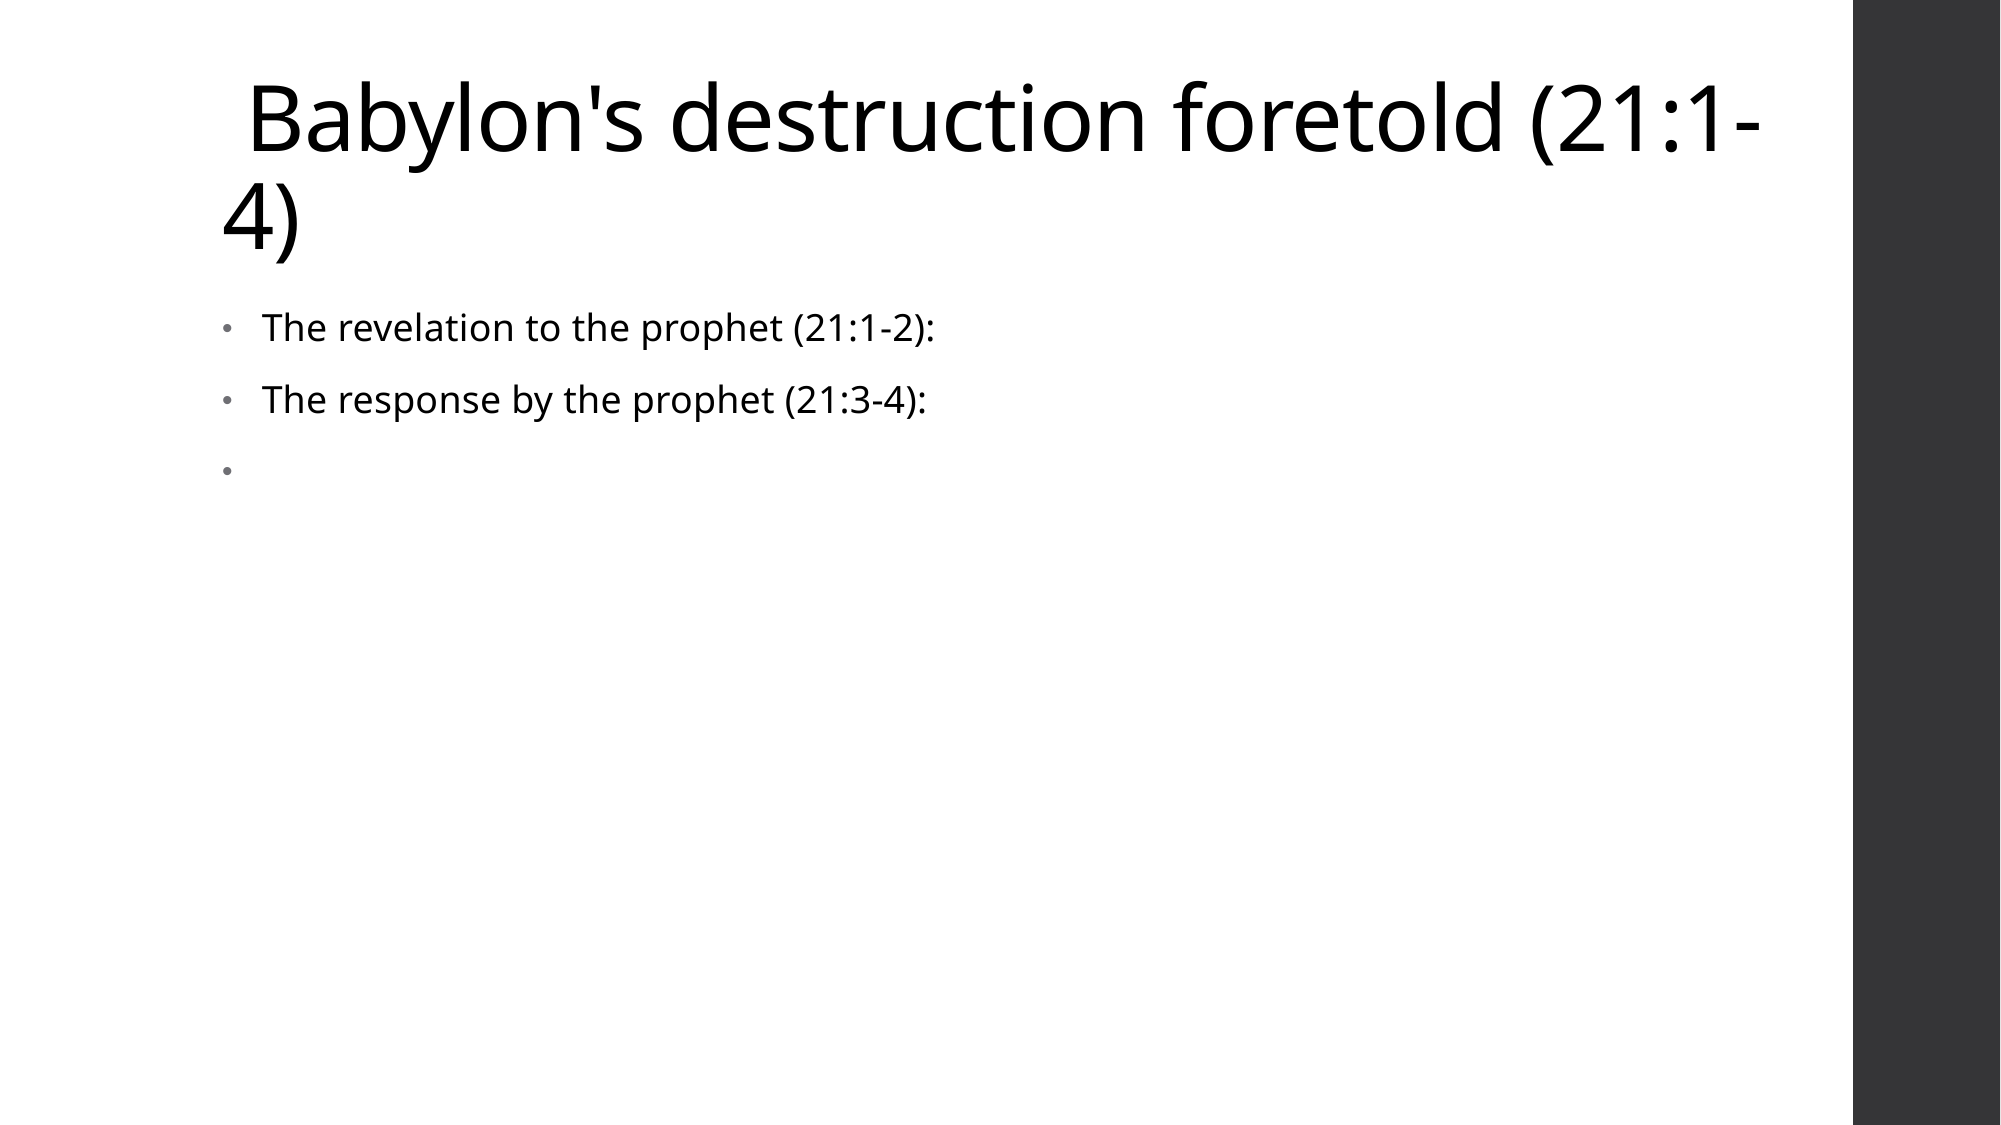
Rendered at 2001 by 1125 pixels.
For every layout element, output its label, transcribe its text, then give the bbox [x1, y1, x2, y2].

title Babylon's destruction foretold (21:1-4) [206, 60, 1797, 278]
list The revelation to the prophet (21:1-2): The response by the prophet (21:3-4): [206, 299, 1617, 1014]
